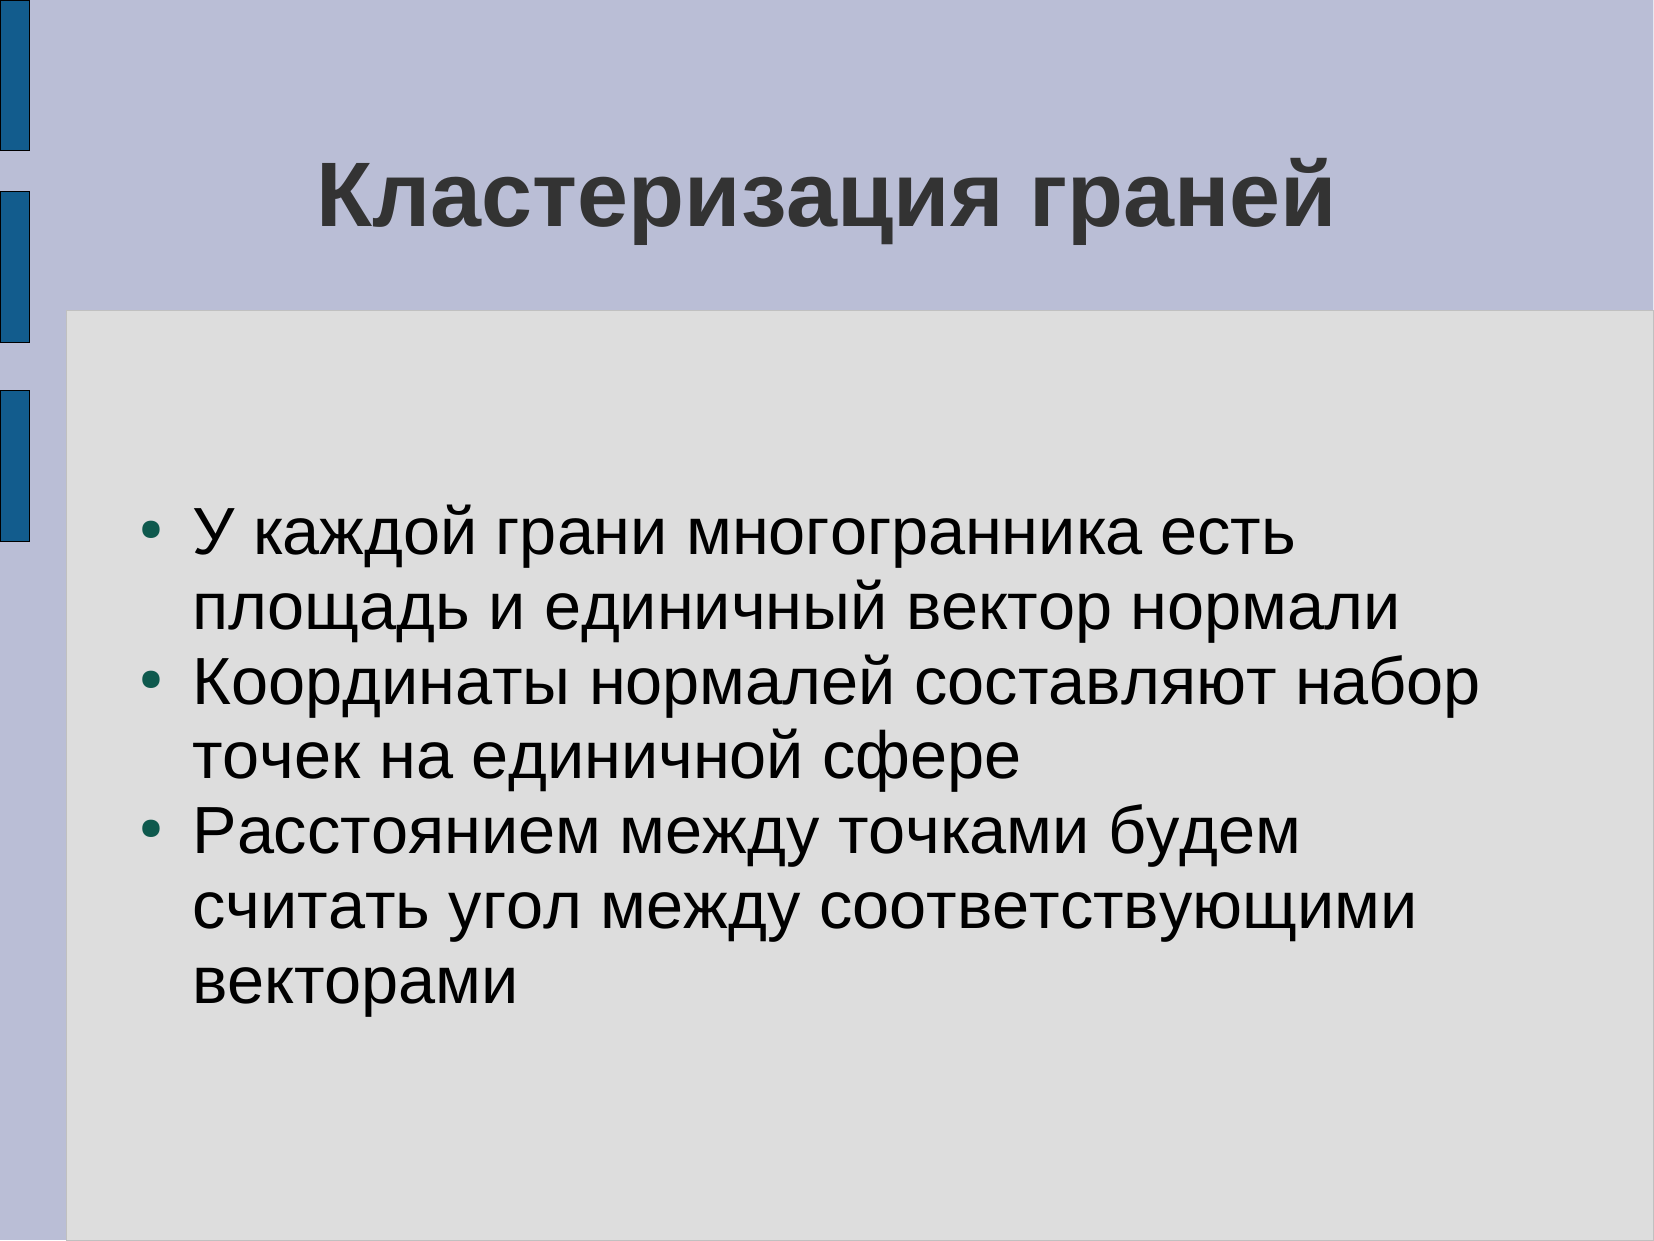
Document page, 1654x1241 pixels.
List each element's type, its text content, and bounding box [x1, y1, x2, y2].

title Кластеризация граней [121, 91, 1534, 299]
list У каждой грани многогранника есть площадь и единичный вектор нормали Координаты нормалей составляют набор точек на единичной сфере Расстоянием между точками будем считать угол между соответствующими векторами [121, 344, 1534, 1164]
